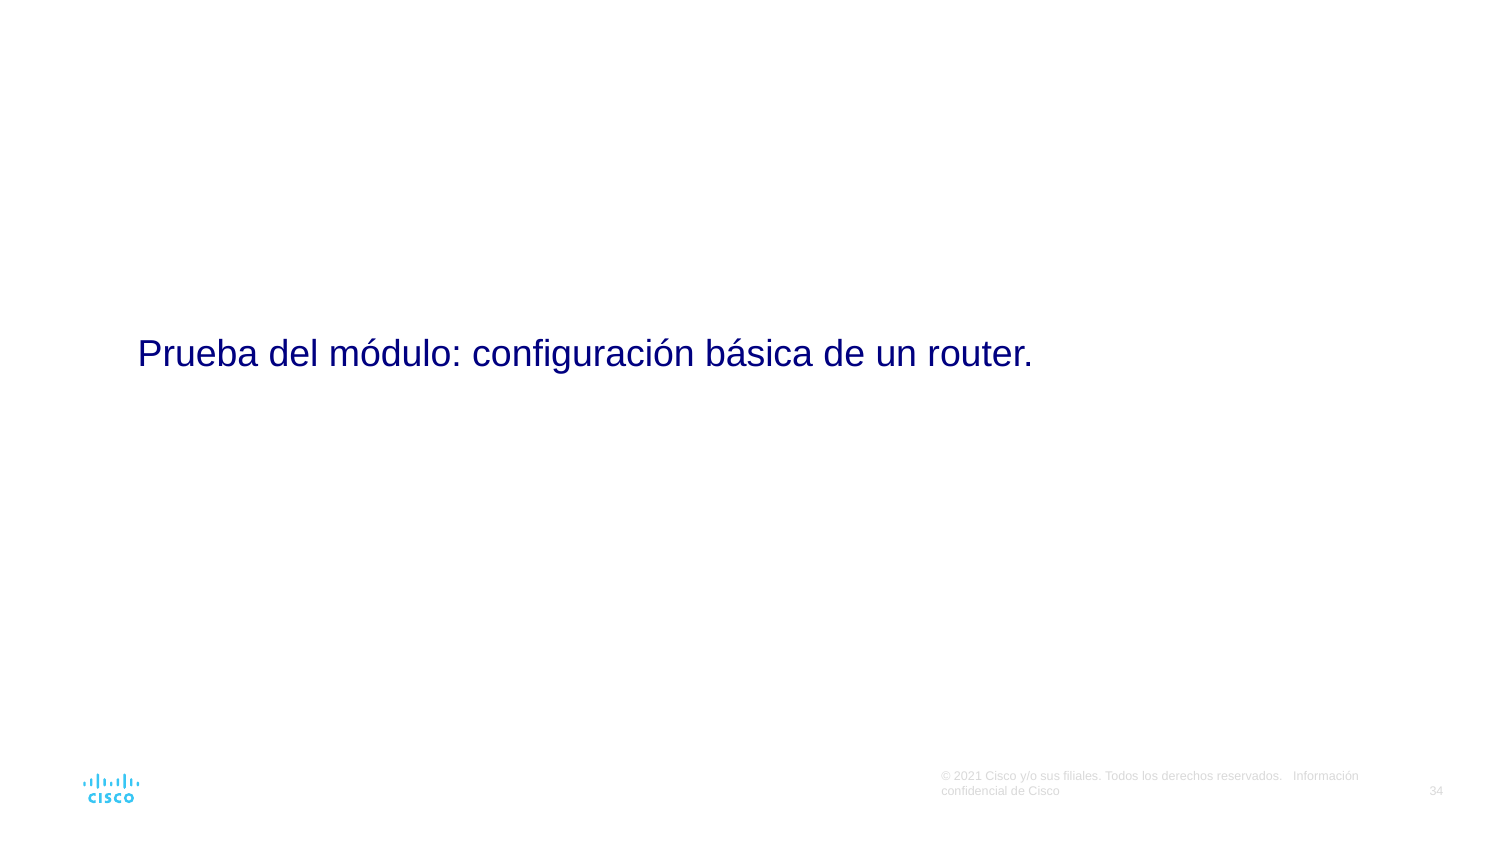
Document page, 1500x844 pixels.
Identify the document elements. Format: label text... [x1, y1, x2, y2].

text_box Prueba del módulo: configuración básica de un router. [122, 324, 1270, 400]
